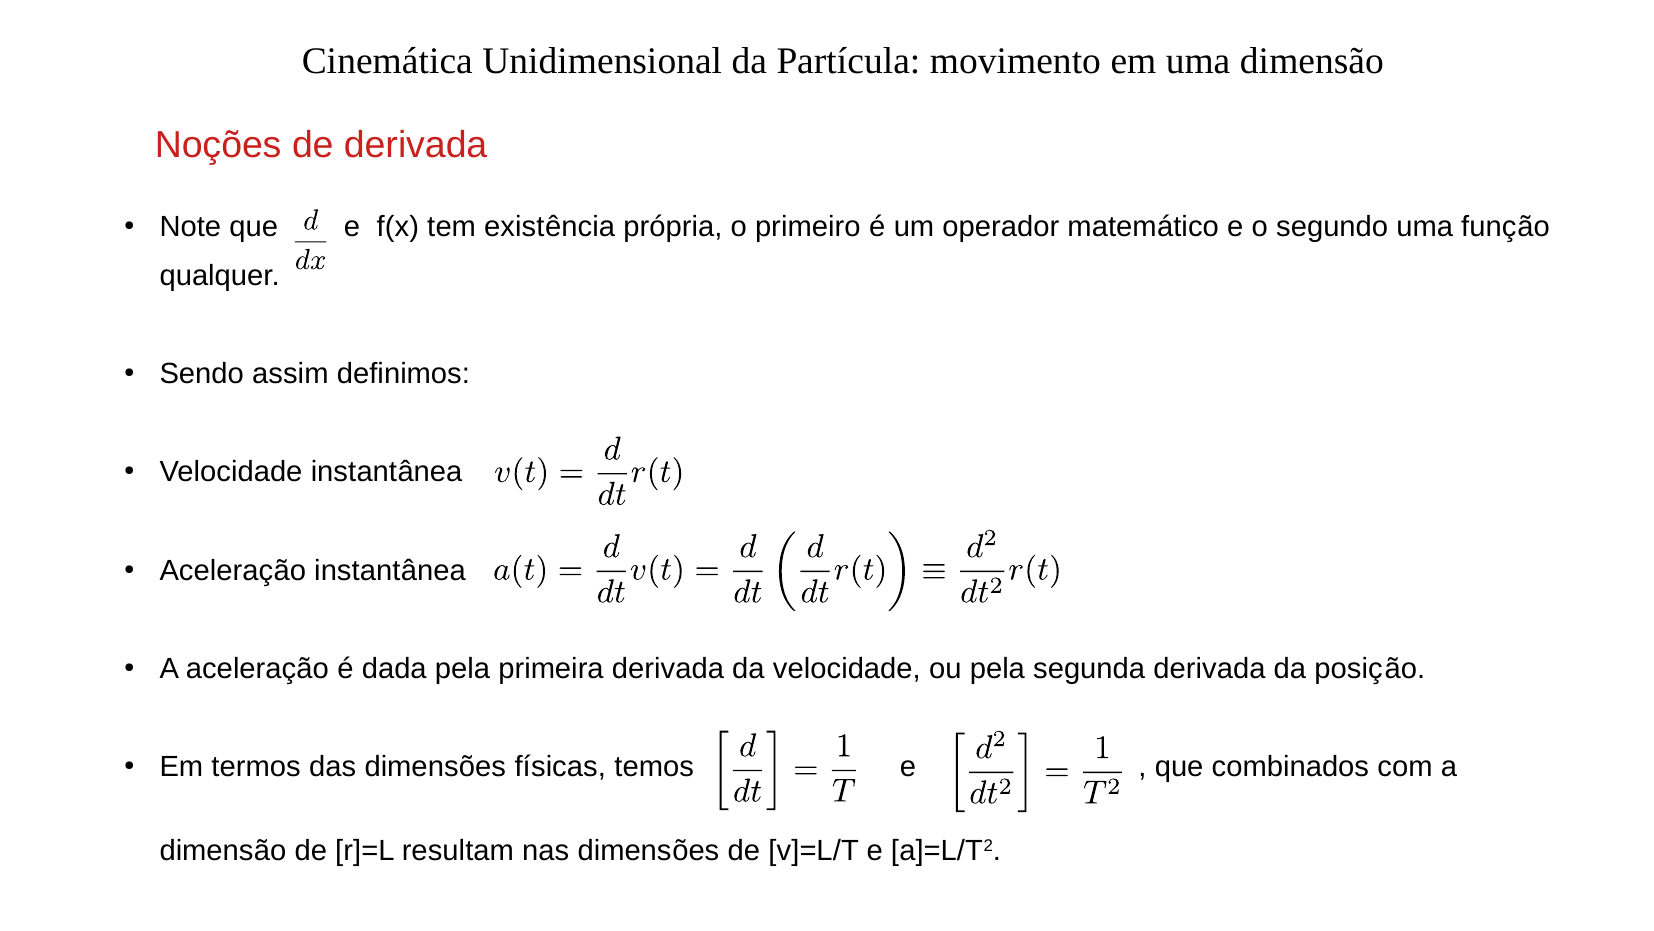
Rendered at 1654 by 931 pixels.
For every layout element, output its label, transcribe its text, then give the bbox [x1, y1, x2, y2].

text_box Noções de derivada [140, 115, 557, 173]
picture [711, 730, 856, 811]
picture [947, 730, 1122, 813]
text_box Note que e f(x) tem existência própria, o primeiro é um operador matemático e o segundo uma função qualquer. Sendo assim definimos: Velocidade instantânea Aceleração instantânea A aceleração é dada pela primeira derivada da velocidade, ou pela segunda derivada da posição. Em termos das dimensões físicas, temos e , que combinados com a dimensão de [r]=L resultam nas dimensões de [v]=L/T e [a]=L/T2. [109, 186, 1608, 892]
picture [492, 529, 1059, 612]
text_box Cinemática Unidimensional da Partícula: movimento em uma dimensão [287, 11, 1401, 89]
picture [492, 435, 683, 507]
picture [294, 209, 327, 270]
